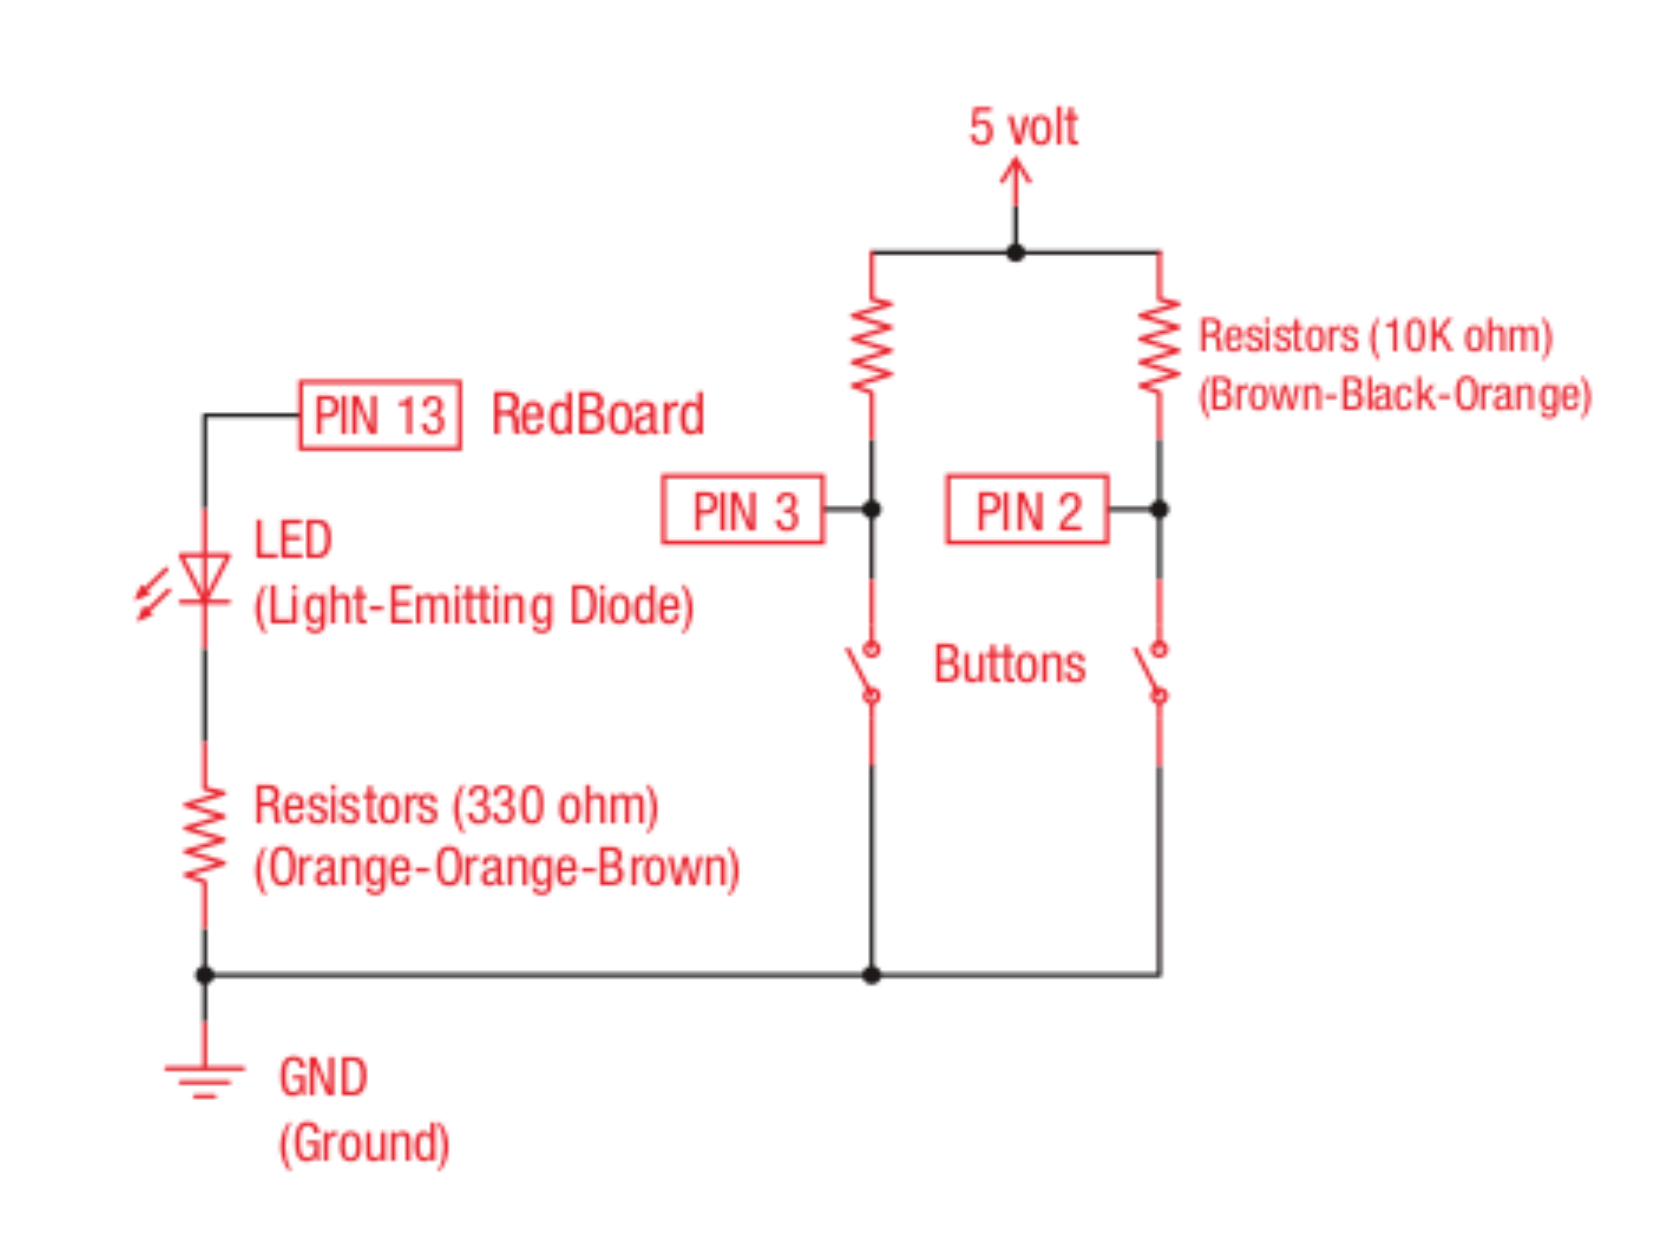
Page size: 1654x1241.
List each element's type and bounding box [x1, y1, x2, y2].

picture [106, 70, 1607, 1193]
